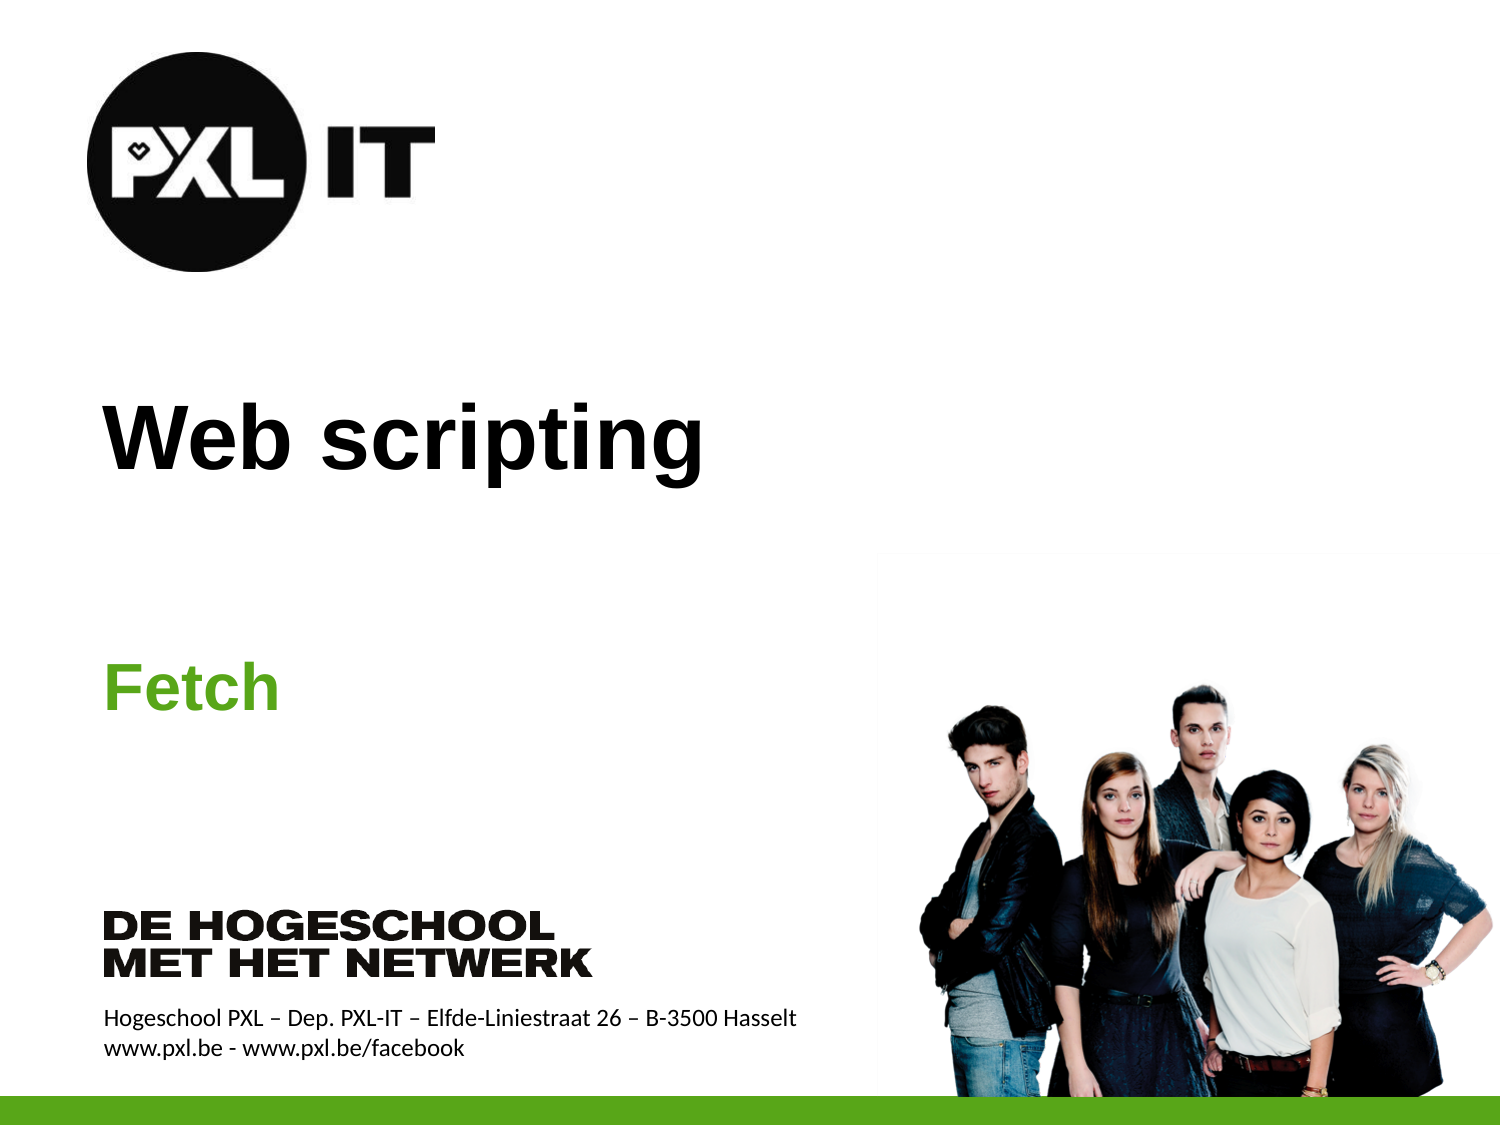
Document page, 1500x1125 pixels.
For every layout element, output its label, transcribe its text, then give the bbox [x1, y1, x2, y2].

picture [877, 553, 1500, 1097]
text_box Fetch [89, 635, 878, 823]
picture [87, 52, 435, 272]
text_box Web scripting [87, 312, 1363, 554]
picture [104, 909, 593, 977]
